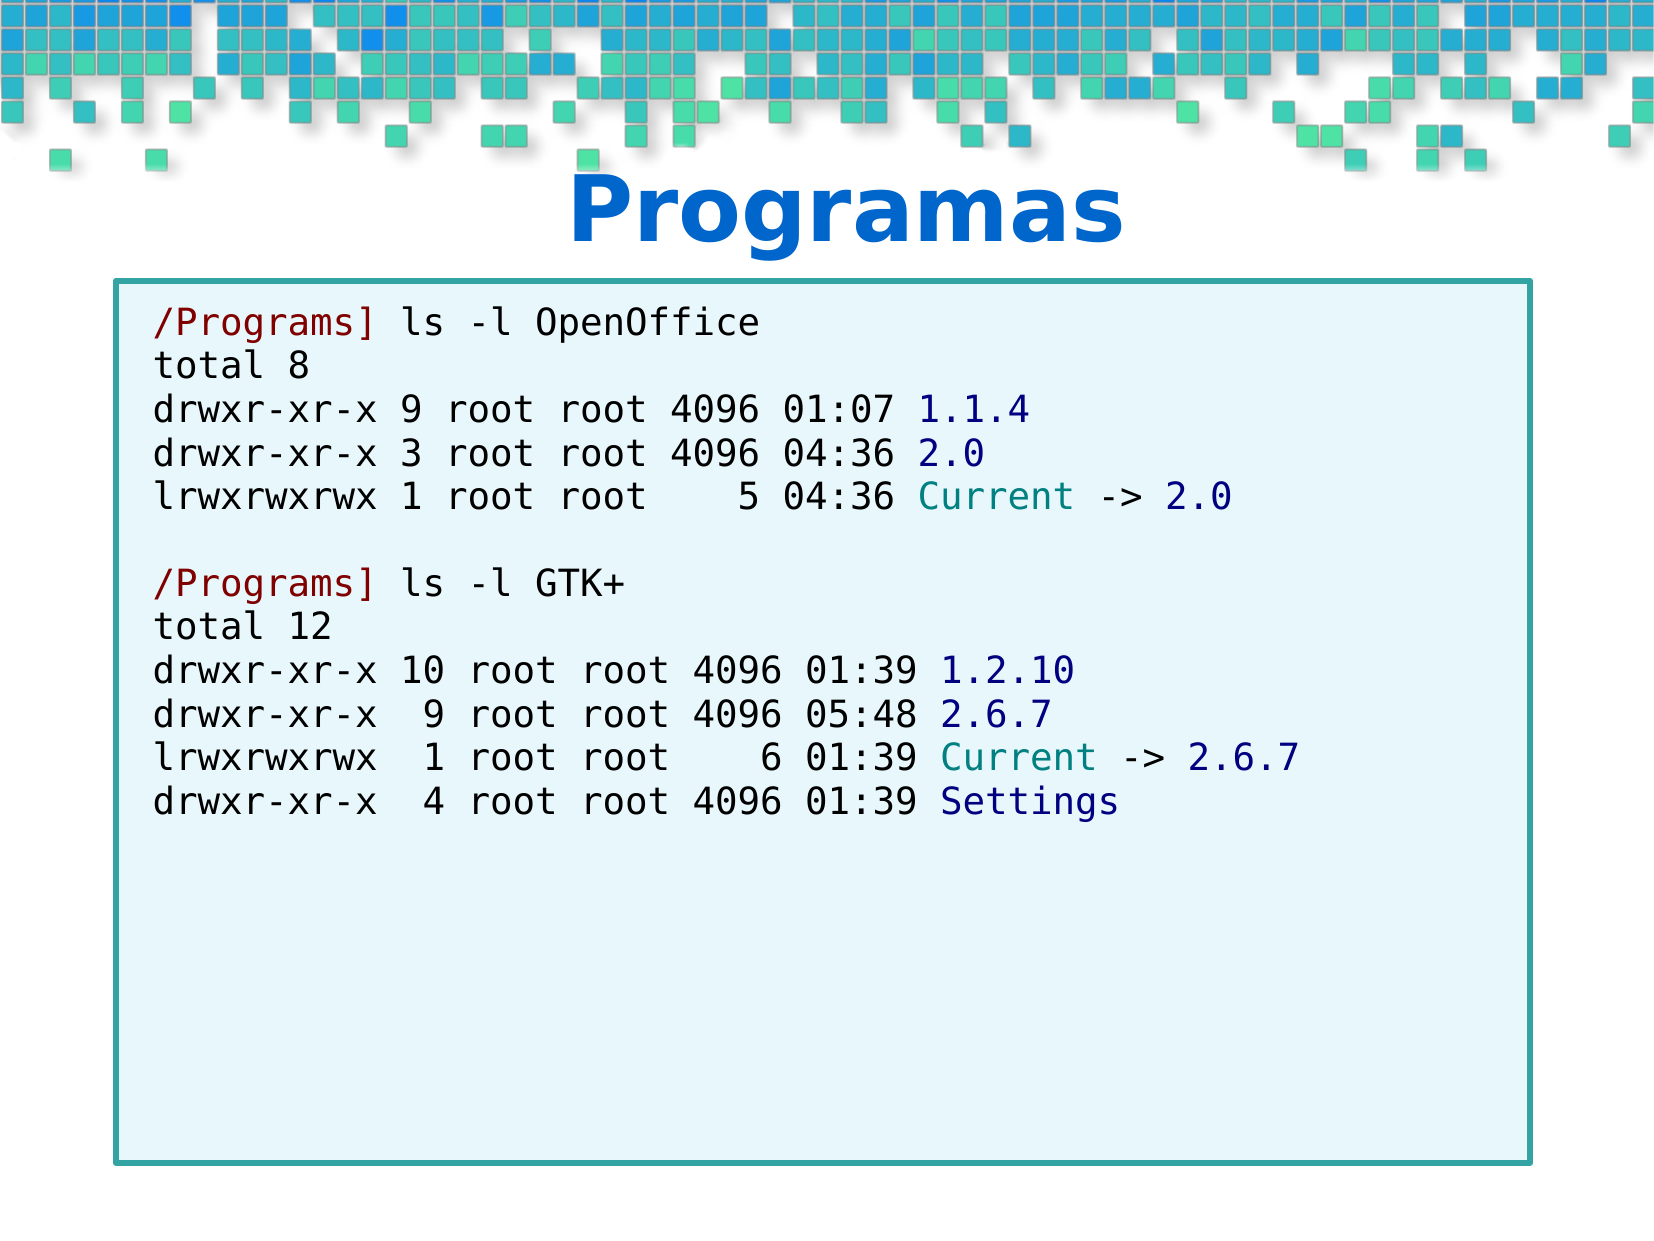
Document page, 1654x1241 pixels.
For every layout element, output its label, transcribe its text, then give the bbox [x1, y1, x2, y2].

picture [0, 0, 1654, 185]
title Programas [112, 132, 1581, 287]
list /Programs] ls -l OpenOffice total 8 drwxr-xr-x 9 root root 4096 01:07 1.1.4 drwxr-xr-x 3 root root 4096 04:36 2.0 lrwxrwxrwx 1 root root 5 04:36 Current -> 2.0 /Programs] ls -l GTK+ total 12 drwxr-xr-x 10 root root 4096 01:39 1.2.10 drwxr-xr-x 9 root root 4096 05:48 2.6.7 lrwxrwxrwx 1 root root 6 01:39 Current -> 2.6.7 drwxr-xr-x 4 root root 4096 01:39 Settings [127, 300, 1540, 1155]
